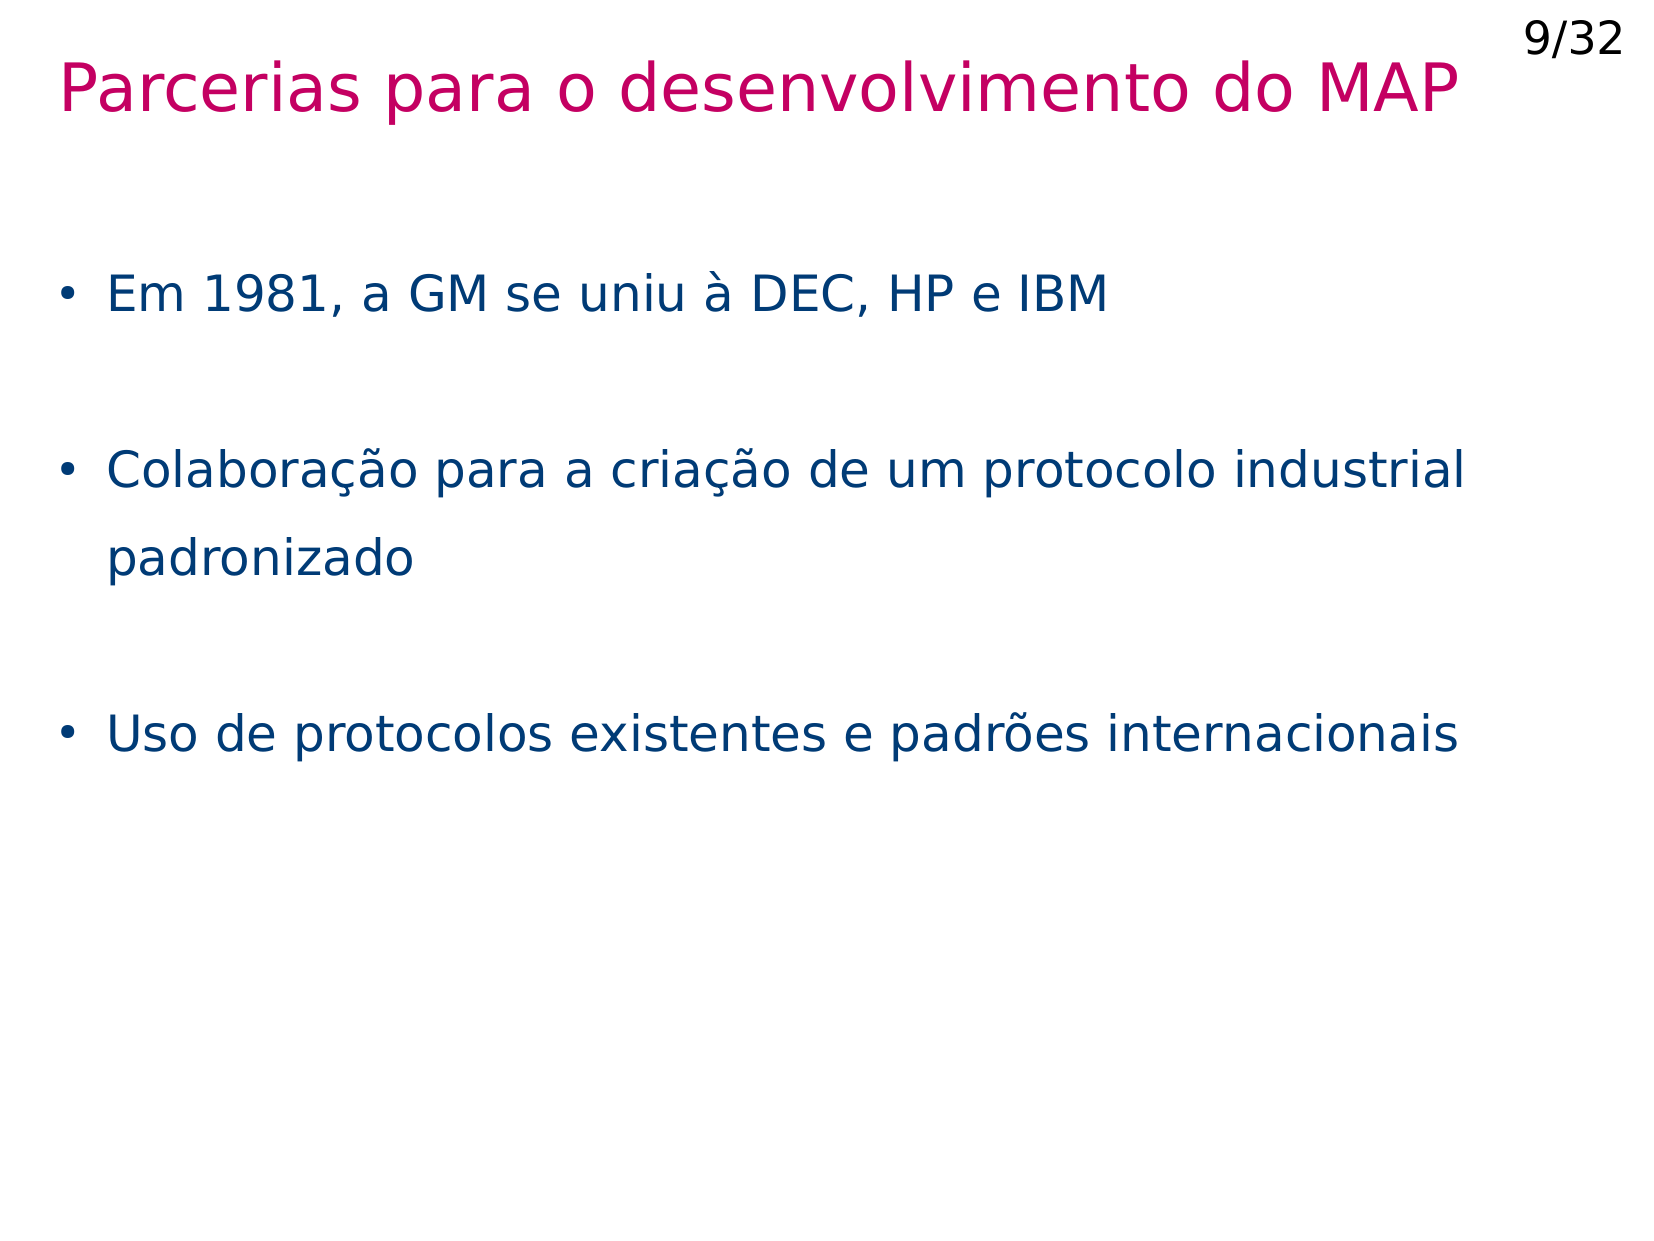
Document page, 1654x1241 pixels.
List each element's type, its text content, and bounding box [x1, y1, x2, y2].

title Parcerias para o desenvolvimento do MAP [59, 29, 1625, 148]
list Em 1981, a GM se uniu à DEC, HP e IBM Colaboração para a criação de um protocolo industrial padronizado Uso de protocolos existentes e padrões internacionais [59, 236, 1625, 1211]
